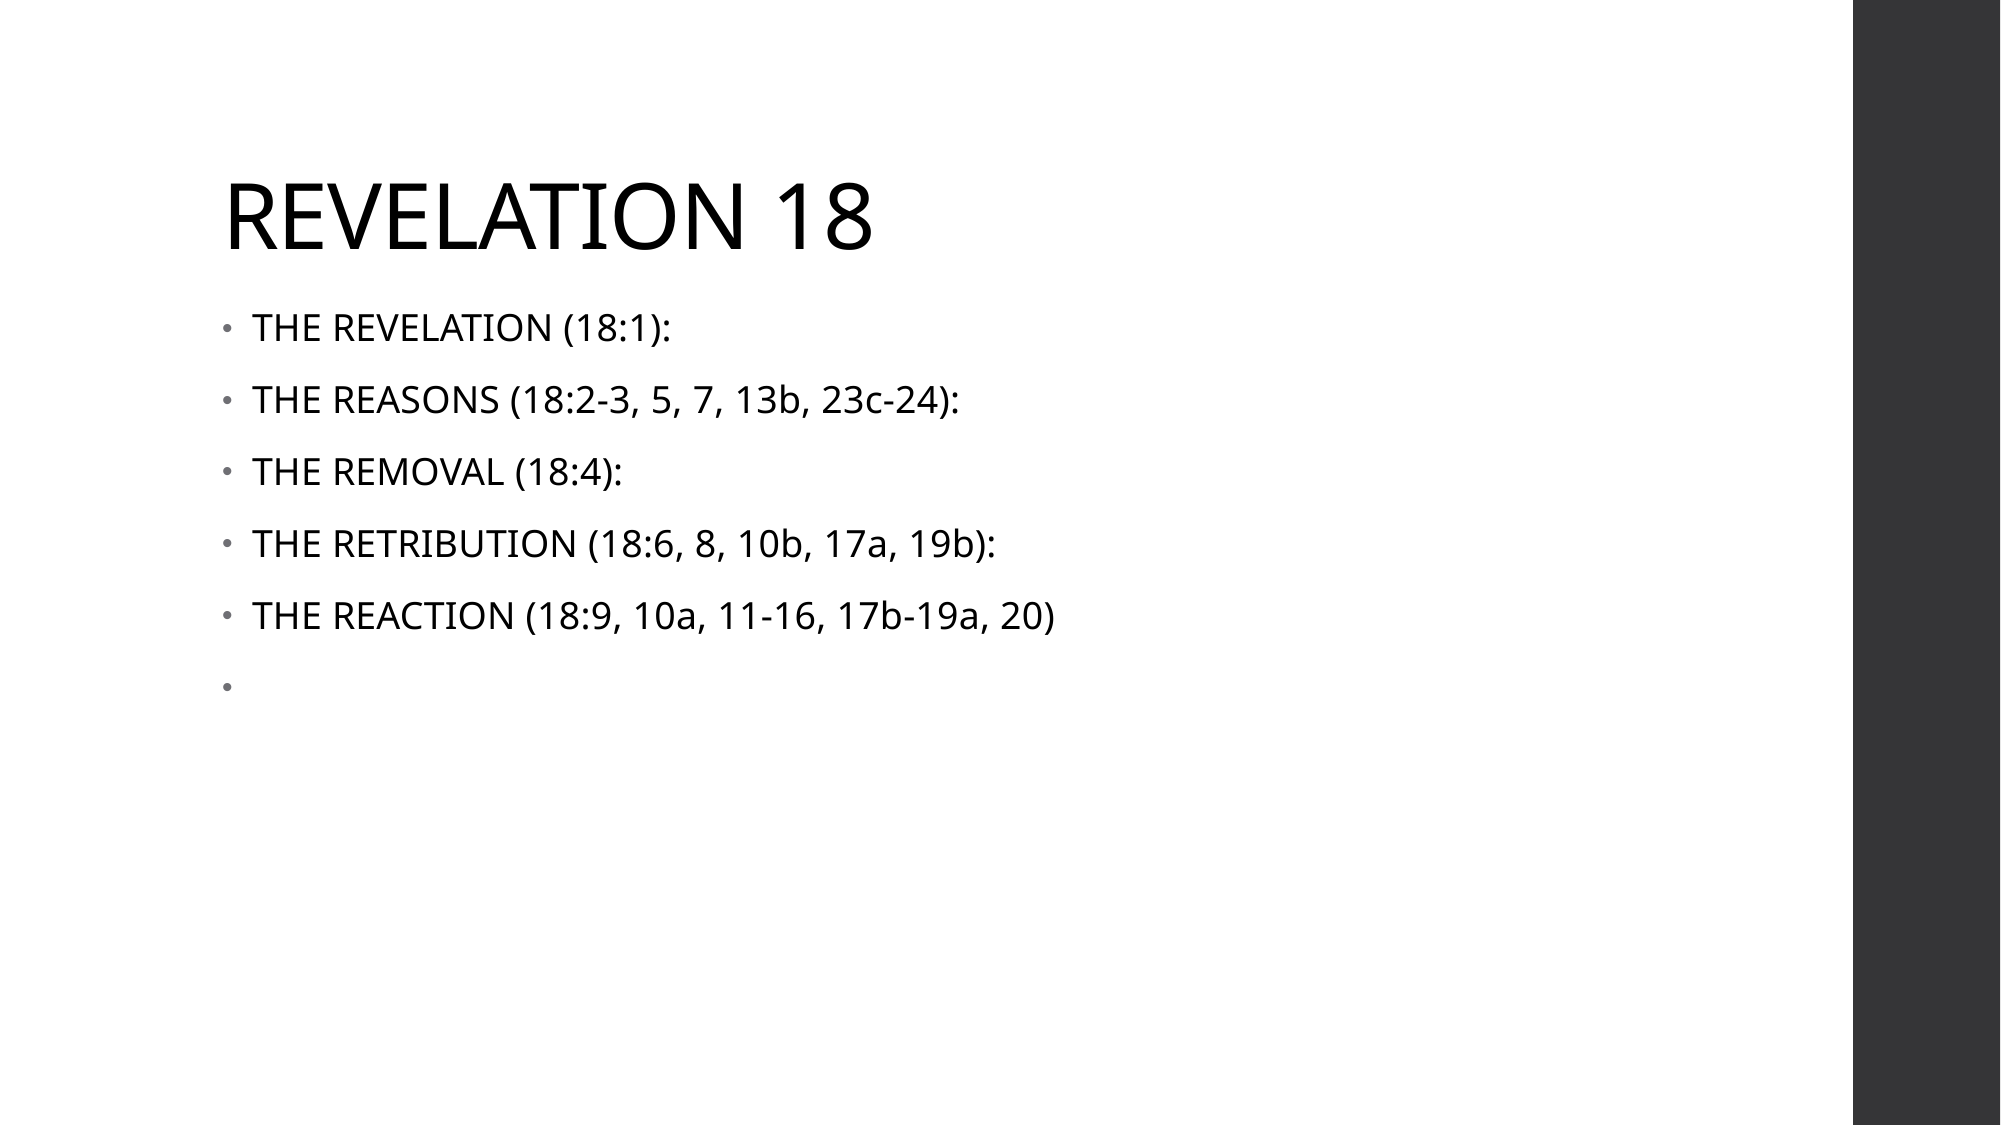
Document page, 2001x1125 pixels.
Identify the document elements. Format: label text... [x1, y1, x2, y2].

title REVELATION 18 [206, 60, 1797, 278]
list THE REVELATION (18:1): THE REASONS (18:2-3, 5, 7, 13b, 23c-24): THE REMOVAL (18:4): THE RETRIBUTION (18:6, 8, 10b, 17a, 19b): THE REACTION (18:9, 10a, 11-16, 17b-19a, 20) [206, 299, 1617, 1014]
